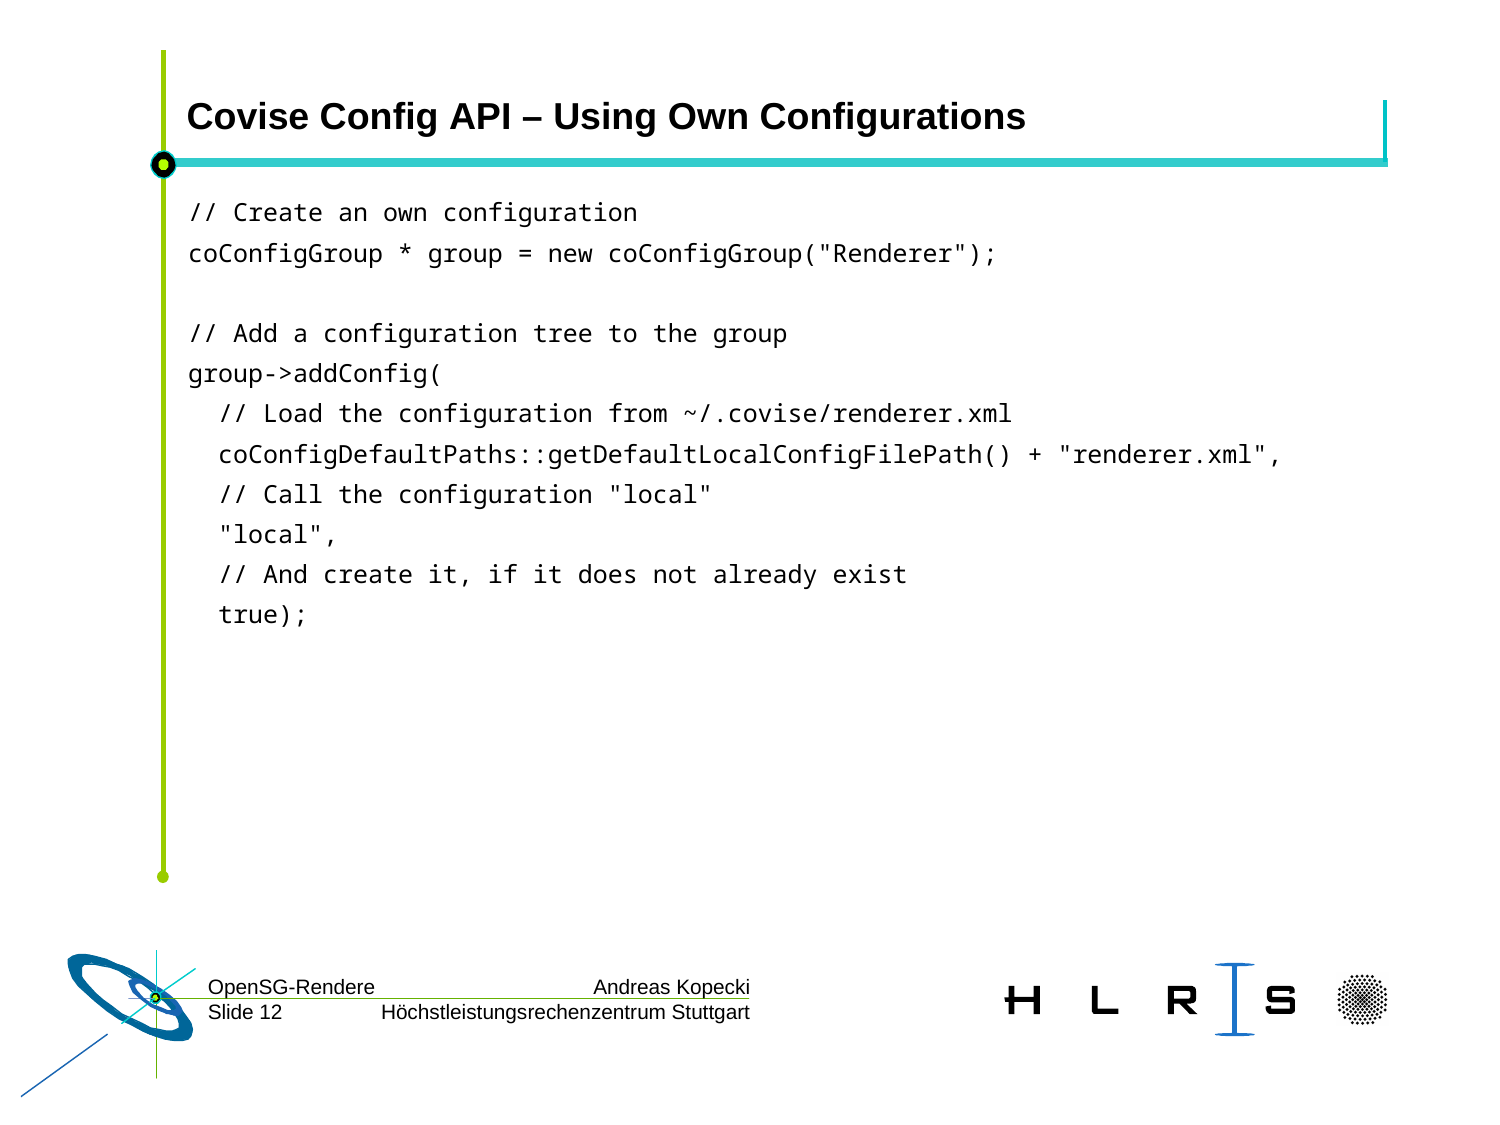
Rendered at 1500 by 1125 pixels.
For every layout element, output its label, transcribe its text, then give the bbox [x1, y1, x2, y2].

list // Create an own configuration coConfigGroup * group = new coConfigGroup("Renderer"); // Add a configuration tree to the group group->addConfig( // Load the configuration from ~/.covise/renderer.xml coConfigDefaultPaths::getDefaultLocalConfigFilePath() + "renderer.xml", // Call the configuration "local" "local", // And create it, if it does not already exist true); [173, 187, 1388, 938]
title Covise Config API – Using Own Configurations [171, 86, 1386, 146]
